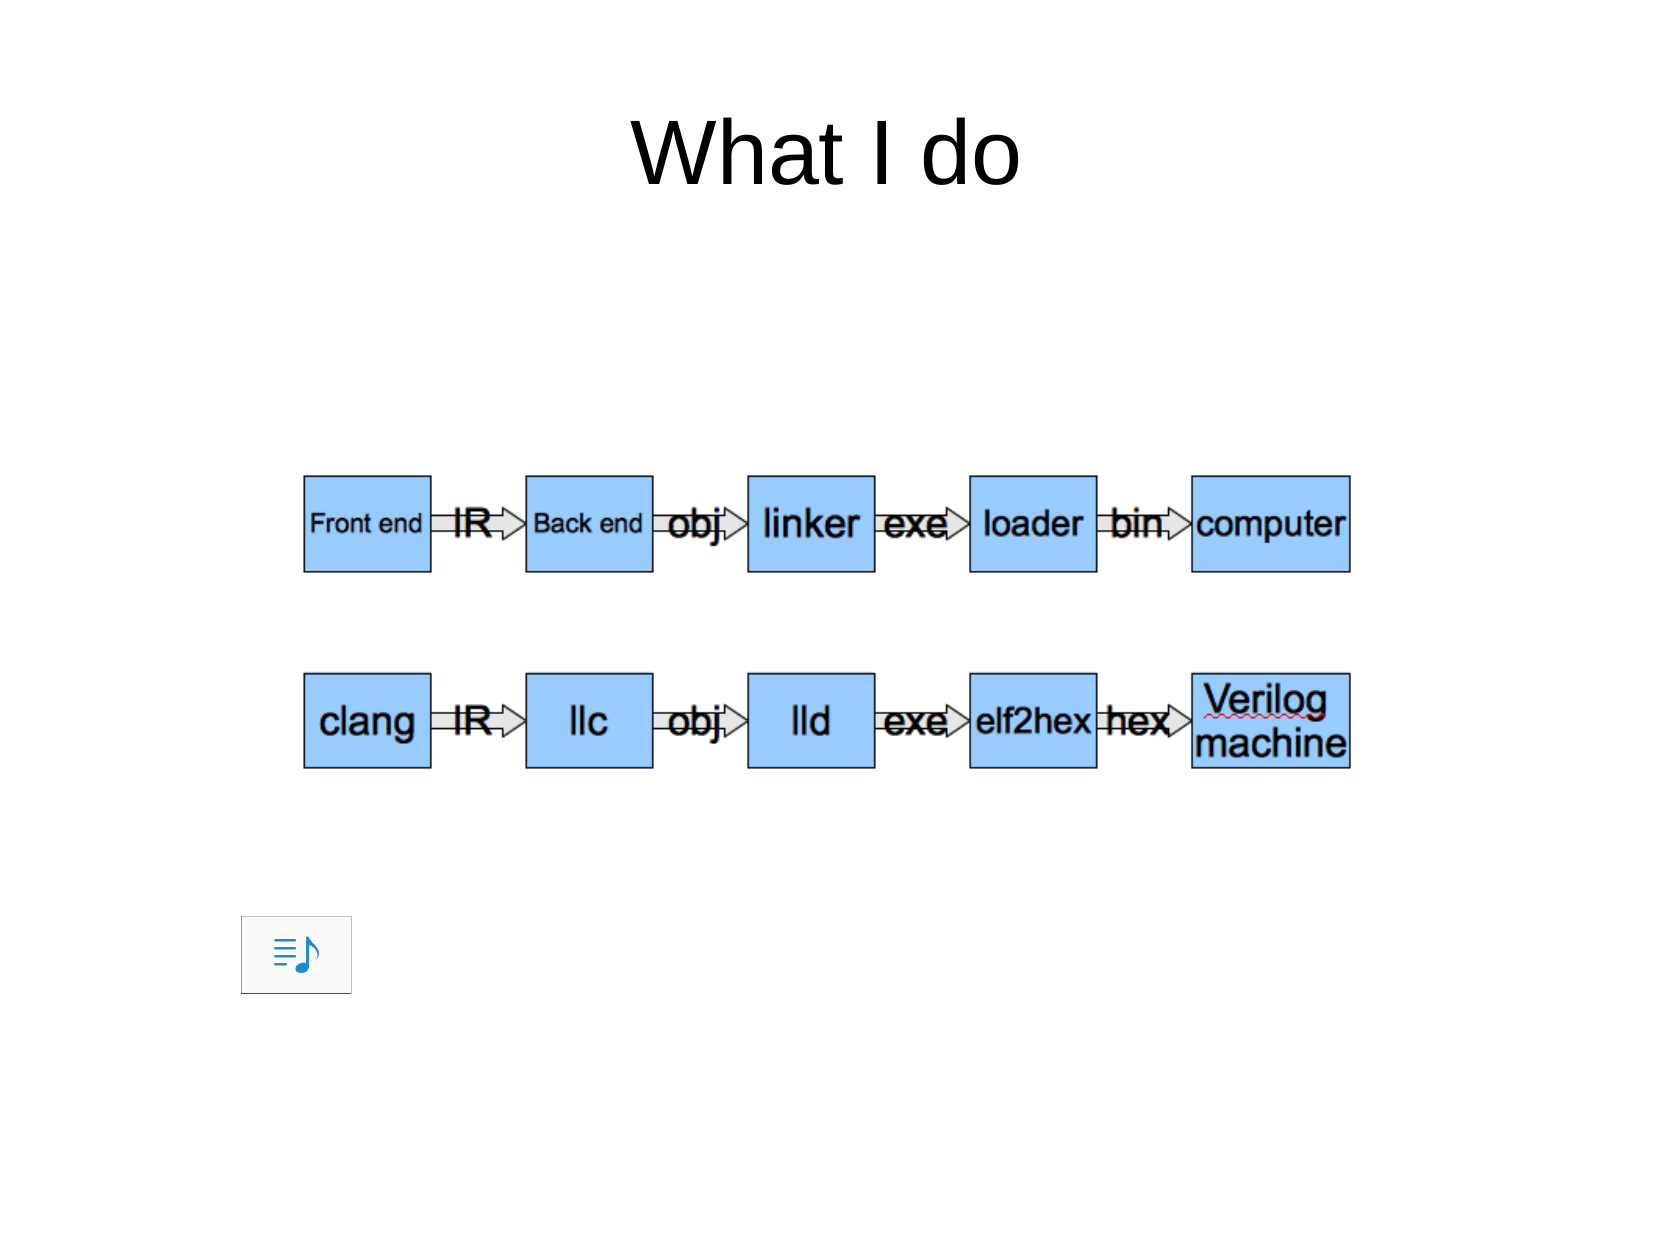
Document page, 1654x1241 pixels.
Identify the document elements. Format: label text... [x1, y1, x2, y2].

title What I do [82, 49, 1571, 257]
text_box [240, 915, 353, 995]
picture [285, 460, 1376, 783]
